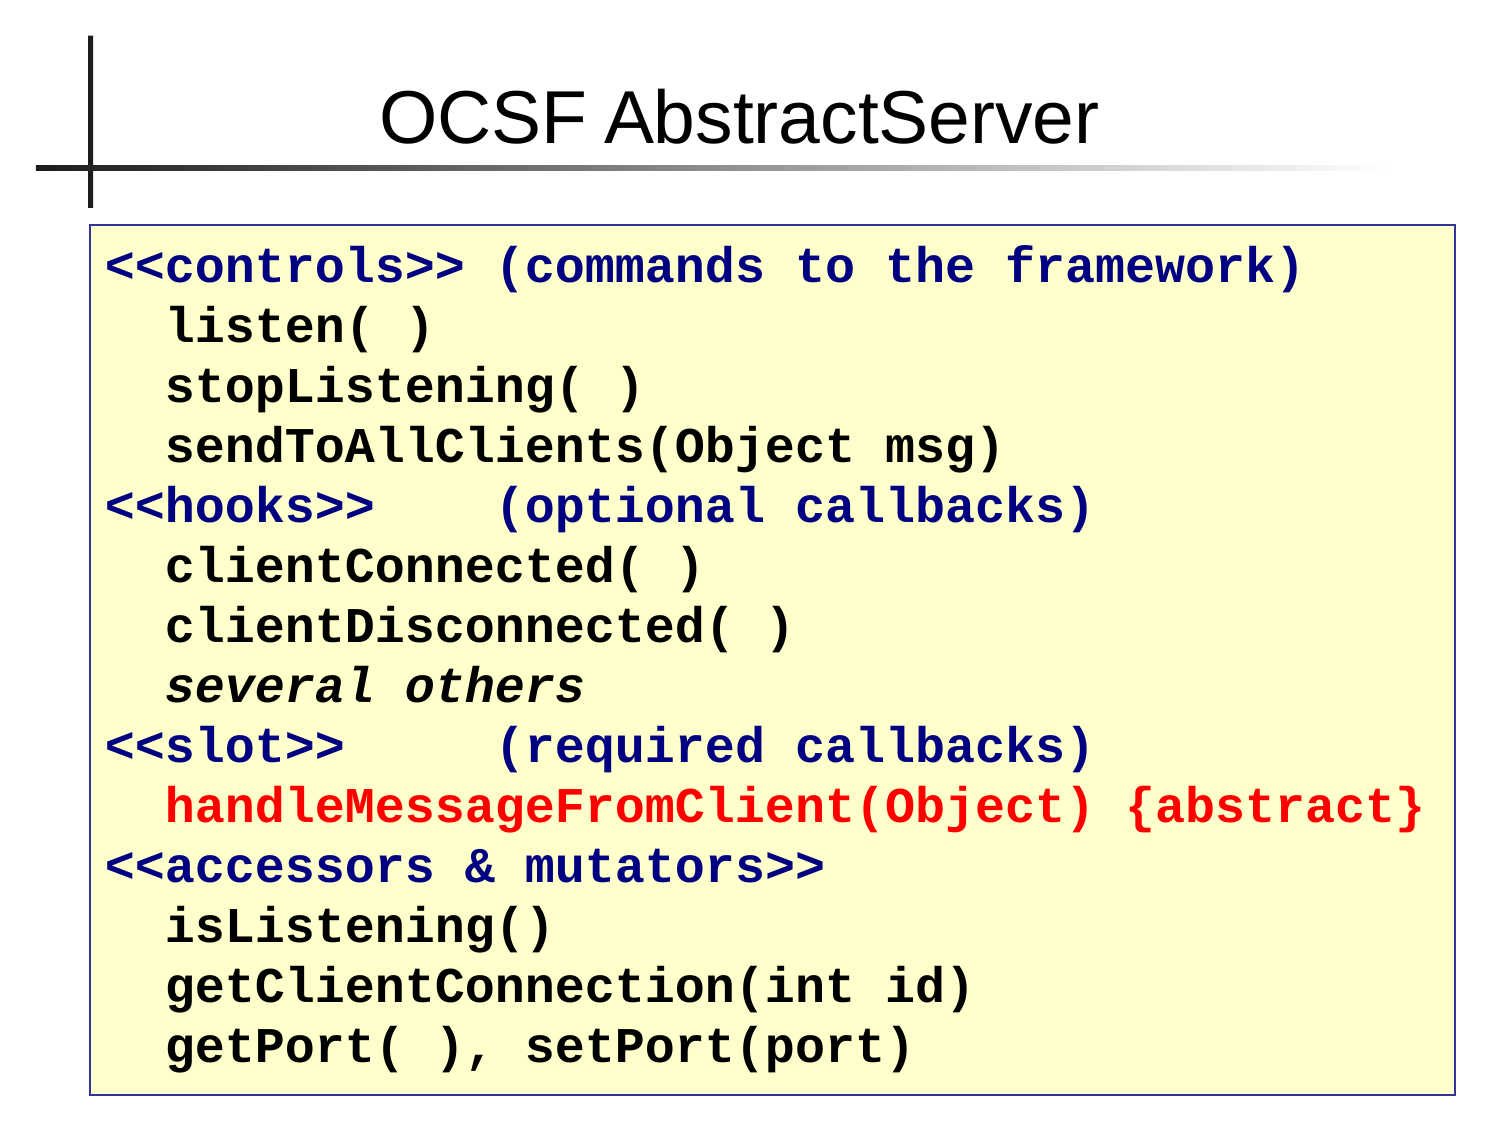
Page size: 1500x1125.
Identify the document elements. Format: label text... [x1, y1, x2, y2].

text_box <<controls>> (commands to the framework) listen( ) stopListening( ) sendToAllClients(Object msg) <<hooks>> (optional callbacks) clientConnected( ) clientDisconnected( ) several others <<slot>> (required callbacks) handleMessageFromClient(Object) {abstract} <<accessors & mutators>> isListening() getClientConnection(int id) getPort( ), setPort(port) [89, 224, 1455, 1095]
text_box OCSF AbstractServer [89, 24, 1390, 166]
